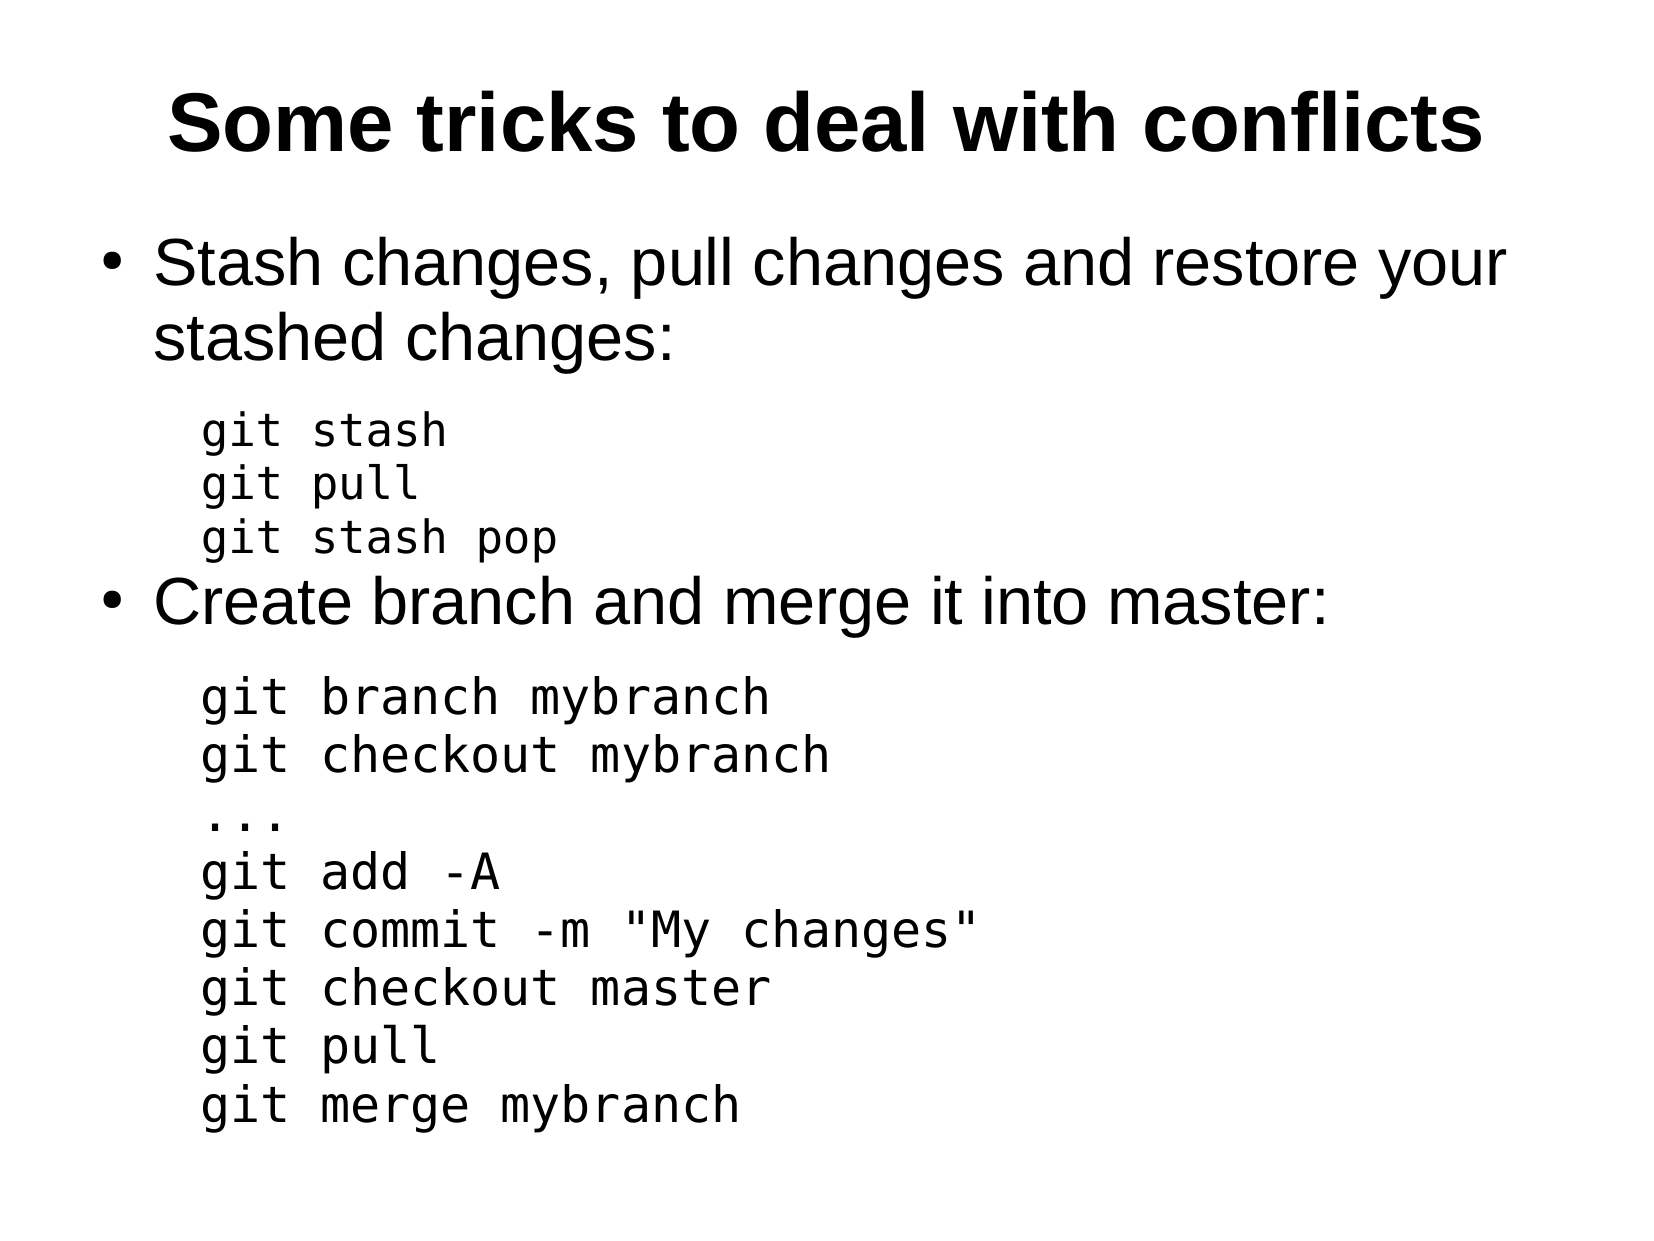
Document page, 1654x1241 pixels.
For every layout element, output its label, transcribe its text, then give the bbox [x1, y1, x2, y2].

title Some tricks to deal with conflicts [82, 49, 1571, 196]
list Stash changes, pull changes and restore your stashed changes: git stash git pull git stash pop Create branch and merge it into master: git branch mybranch git checkout mybranch ... git add -A git commit -m "My changes" git checkout master git pull git merge mybranch [82, 225, 1538, 1186]
